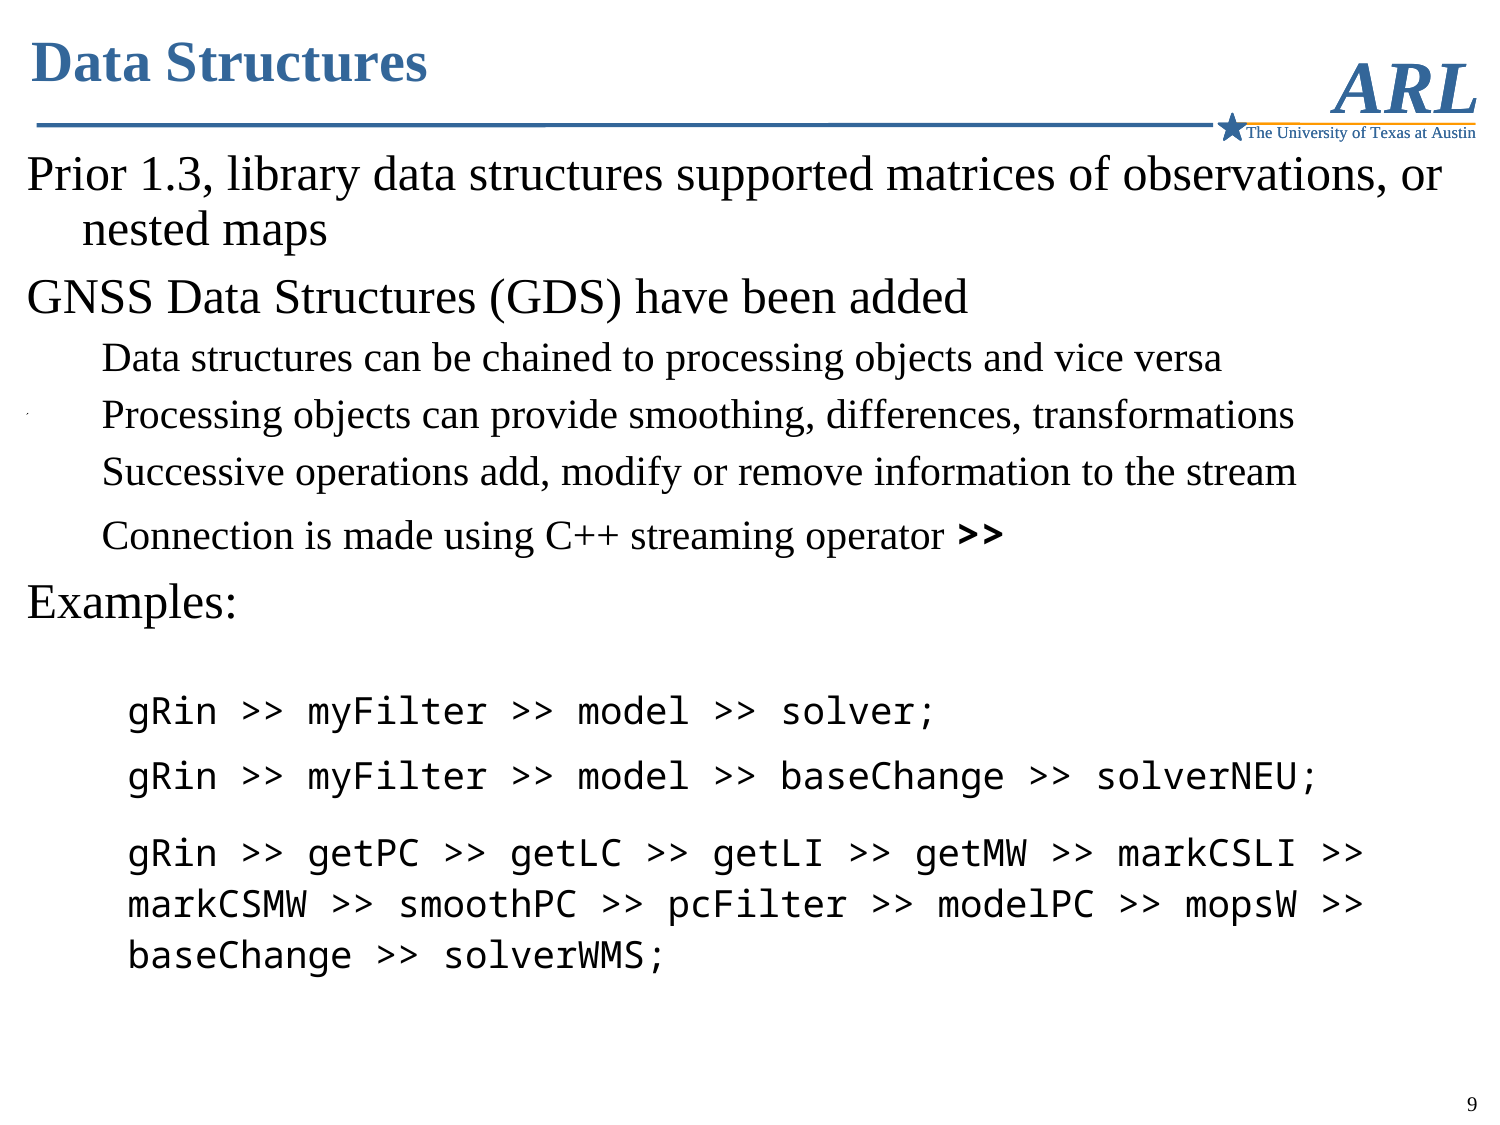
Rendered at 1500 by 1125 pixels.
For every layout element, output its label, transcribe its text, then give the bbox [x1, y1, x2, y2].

list Prior 1.3, library data structures supported matrices of observations, or nested maps GNSS Data Structures (GDS) have been added Data structures can be chained to processing objects and vice versa Processing objects can provide smoothing, differences, transformations Successive operations add, modify or remove information to the stream Connection is made using C++ streaming operator >> Examples: [26, 145, 1470, 658]
text_box gRin >> myFilter >> model >> solver; [90, 677, 944, 736]
text_box gRin >> myFilter >> model >> baseChange >> solverNEU; [90, 742, 1322, 801]
text_box gRin >> getPC >> getLC >> getLI >> getMW >> markCSLI >> markCSMW >> smoothPC >> pcFilter >> modelPC >> mopsW >> baseChange >> solverWMS; [90, 819, 1367, 965]
title Data Structures [31, 15, 1298, 117]
